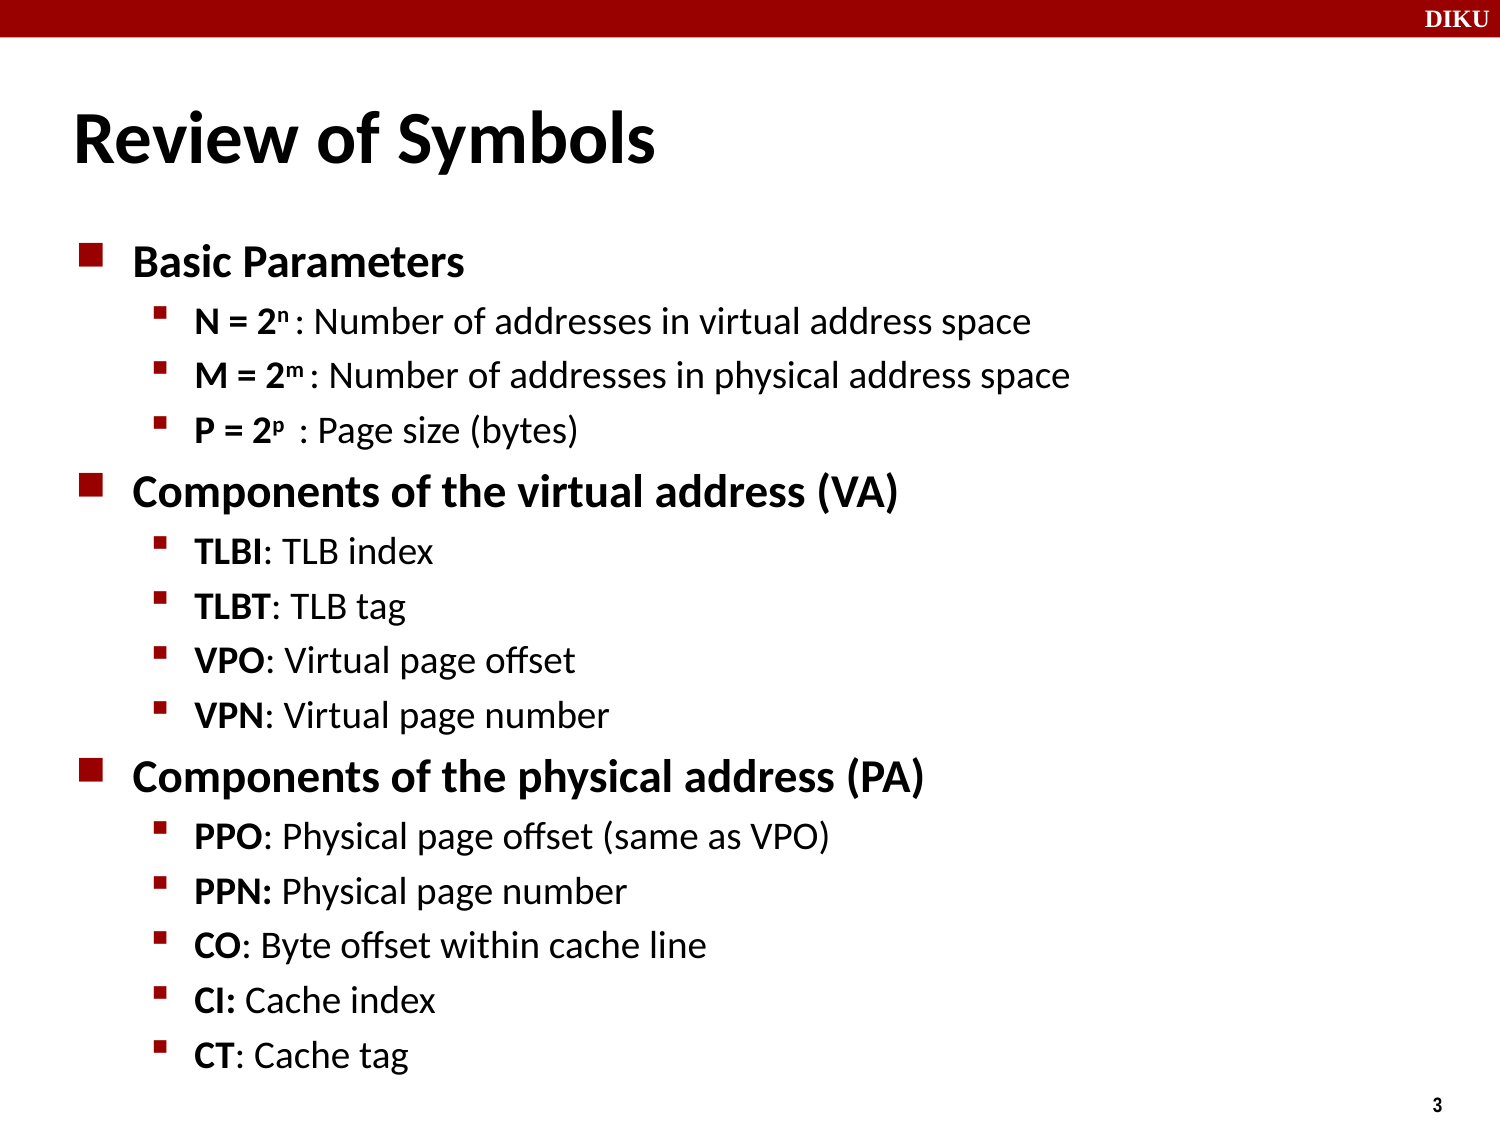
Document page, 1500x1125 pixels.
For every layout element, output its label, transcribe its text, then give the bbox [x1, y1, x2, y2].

text_box Review of Symbols [58, 71, 1304, 197]
text_box Basic Parameters N = 2n : Number of addresses in virtual address space M = 2m : Number of addresses in physical address space P = 2p : Page size (bytes) Components of the virtual address (VA) TLBI: TLB index TLBT: TLB tag VPO: Virtual page offset VPN: Virtual page number Components of the physical address (PA) PPO: Physical page offset (same as VPO) PPN: Physical page number CO: Byte offset within cache line CI: Cache index CT: Cache tag [65, 223, 1361, 1088]
